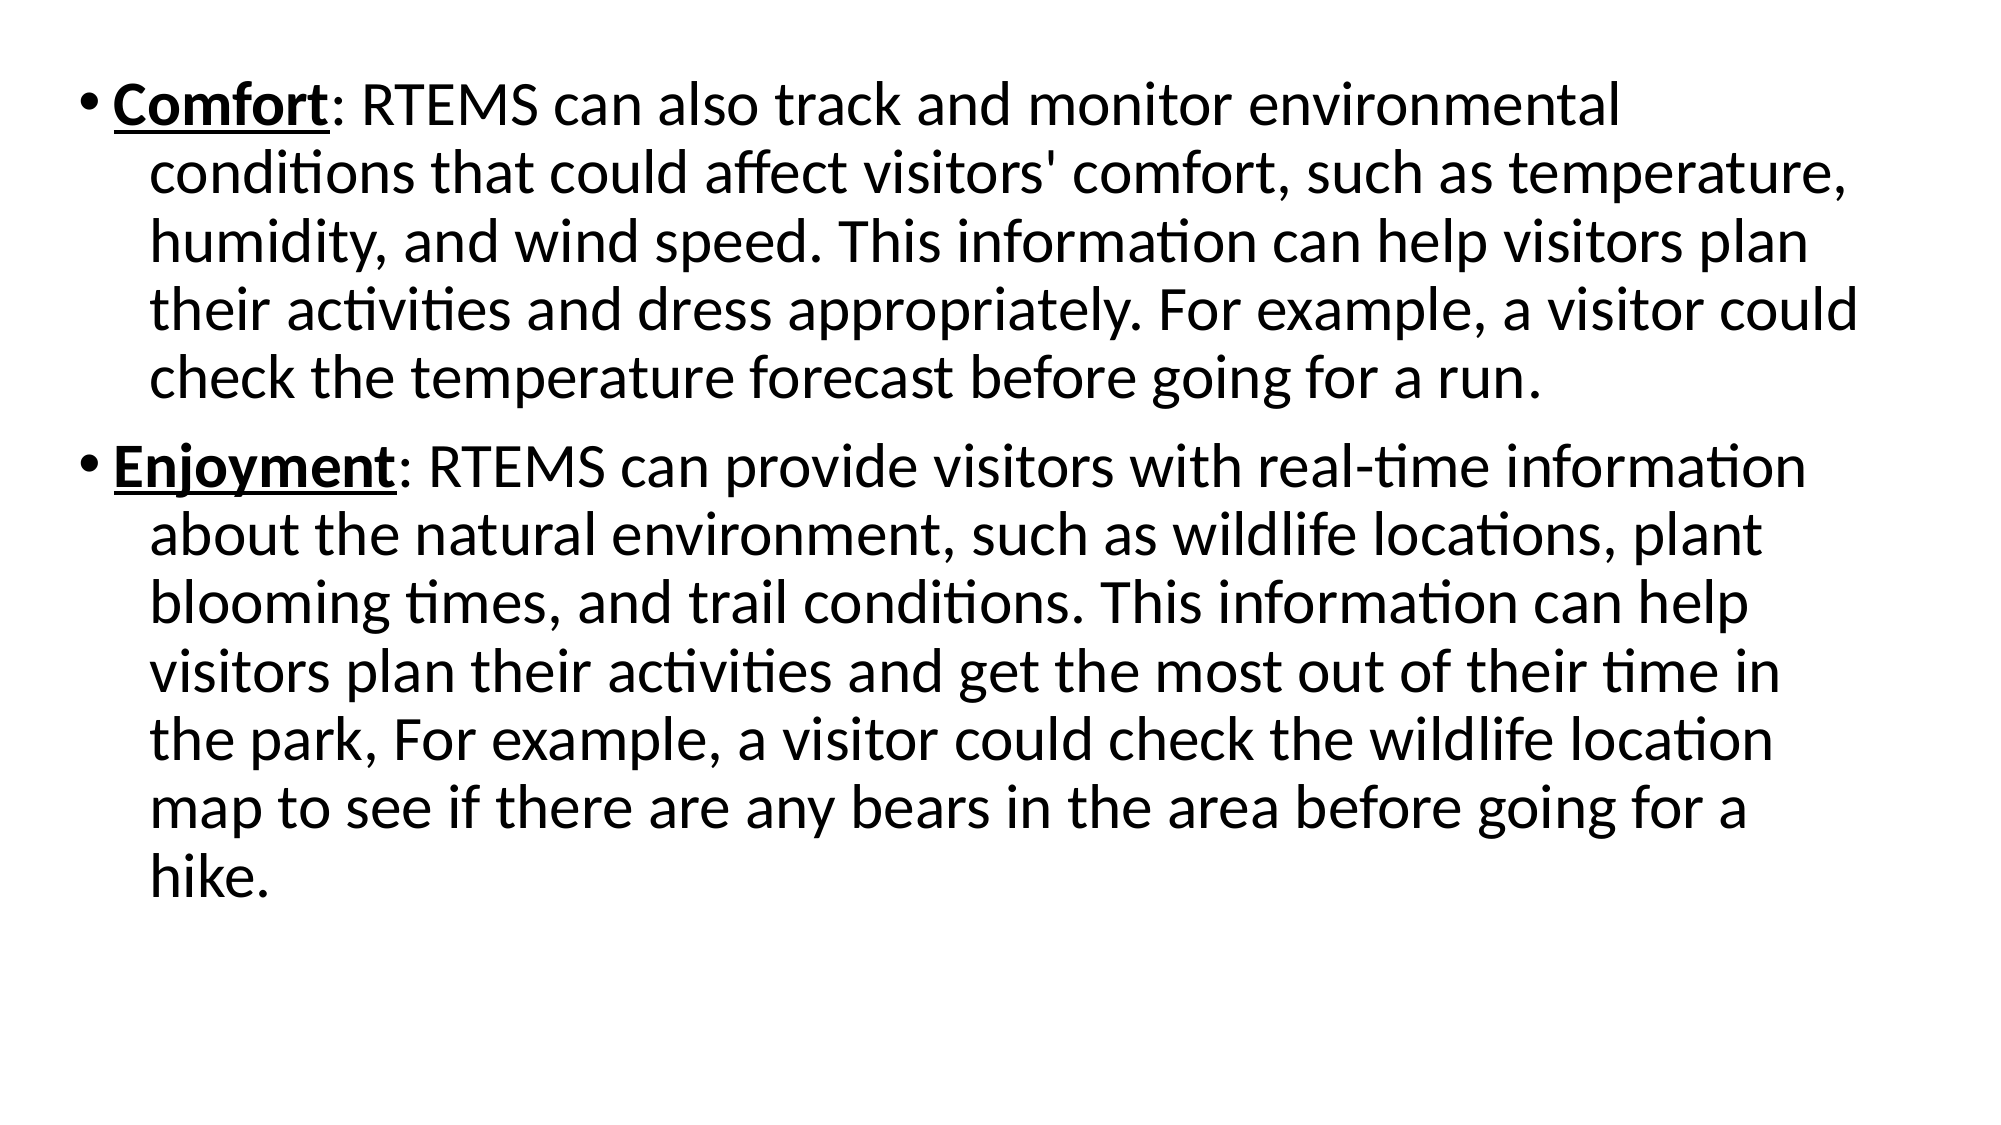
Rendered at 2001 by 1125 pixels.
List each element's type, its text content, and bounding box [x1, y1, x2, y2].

list Comfort: RTEMS can also track and monitor environmental conditions that could affect visitors' comfort, such as temperature, humidity, and wind speed. This information can help visitors plan their activities and dress appropriately. For example, a visitor could check the temperature forecast before going for a run. Enjoyment: RTEMS can provide visitors with real-time information about the natural environment, such as wildlife locations, plant blooming times, and trail conditions. This information can help visitors plan their activities and get the most out of their time in the park, For example, a visitor could check the wildlife location map to see if there are any bears in the area before going for a hike. [63, 63, 1881, 944]
